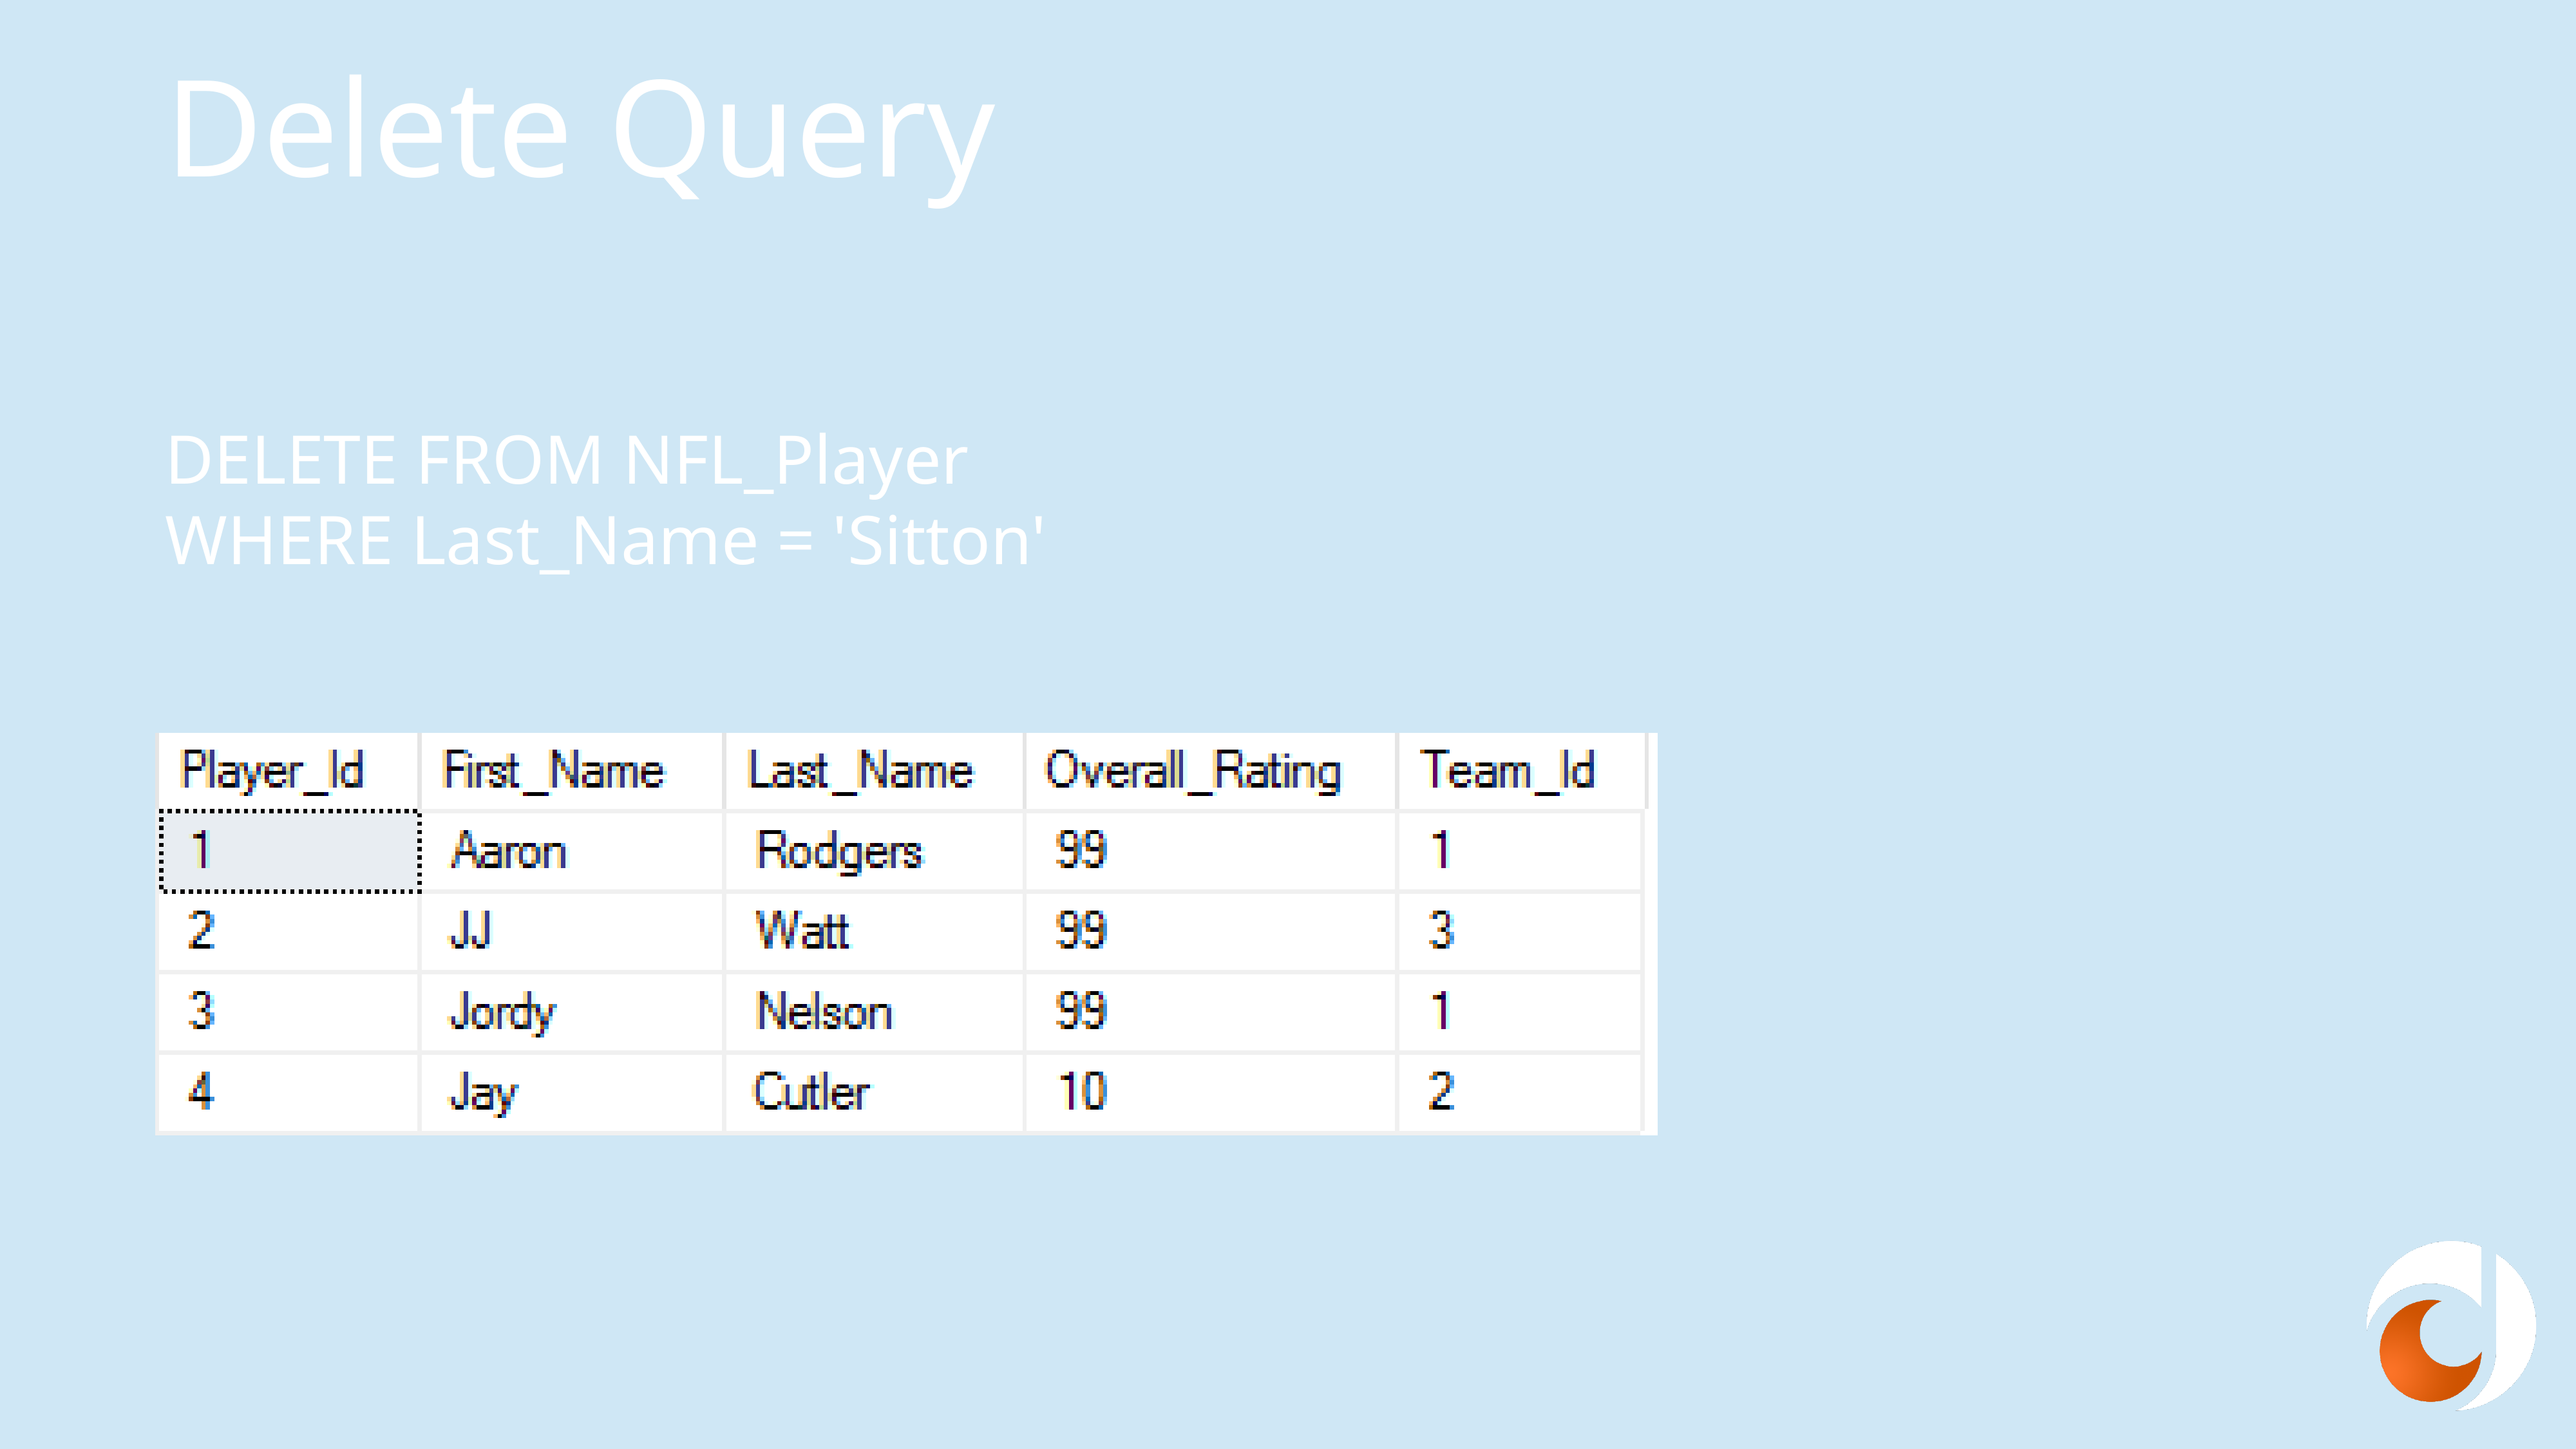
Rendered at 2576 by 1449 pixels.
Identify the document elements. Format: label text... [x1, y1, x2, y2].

picture [155, 733, 1658, 1135]
list DELETE FROM NFL_Player WHERE Last_Name = 'Sitton' [155, 412, 2421, 683]
title Delete Query [155, 37, 2421, 400]
picture [2361, 1236, 2550, 1414]
